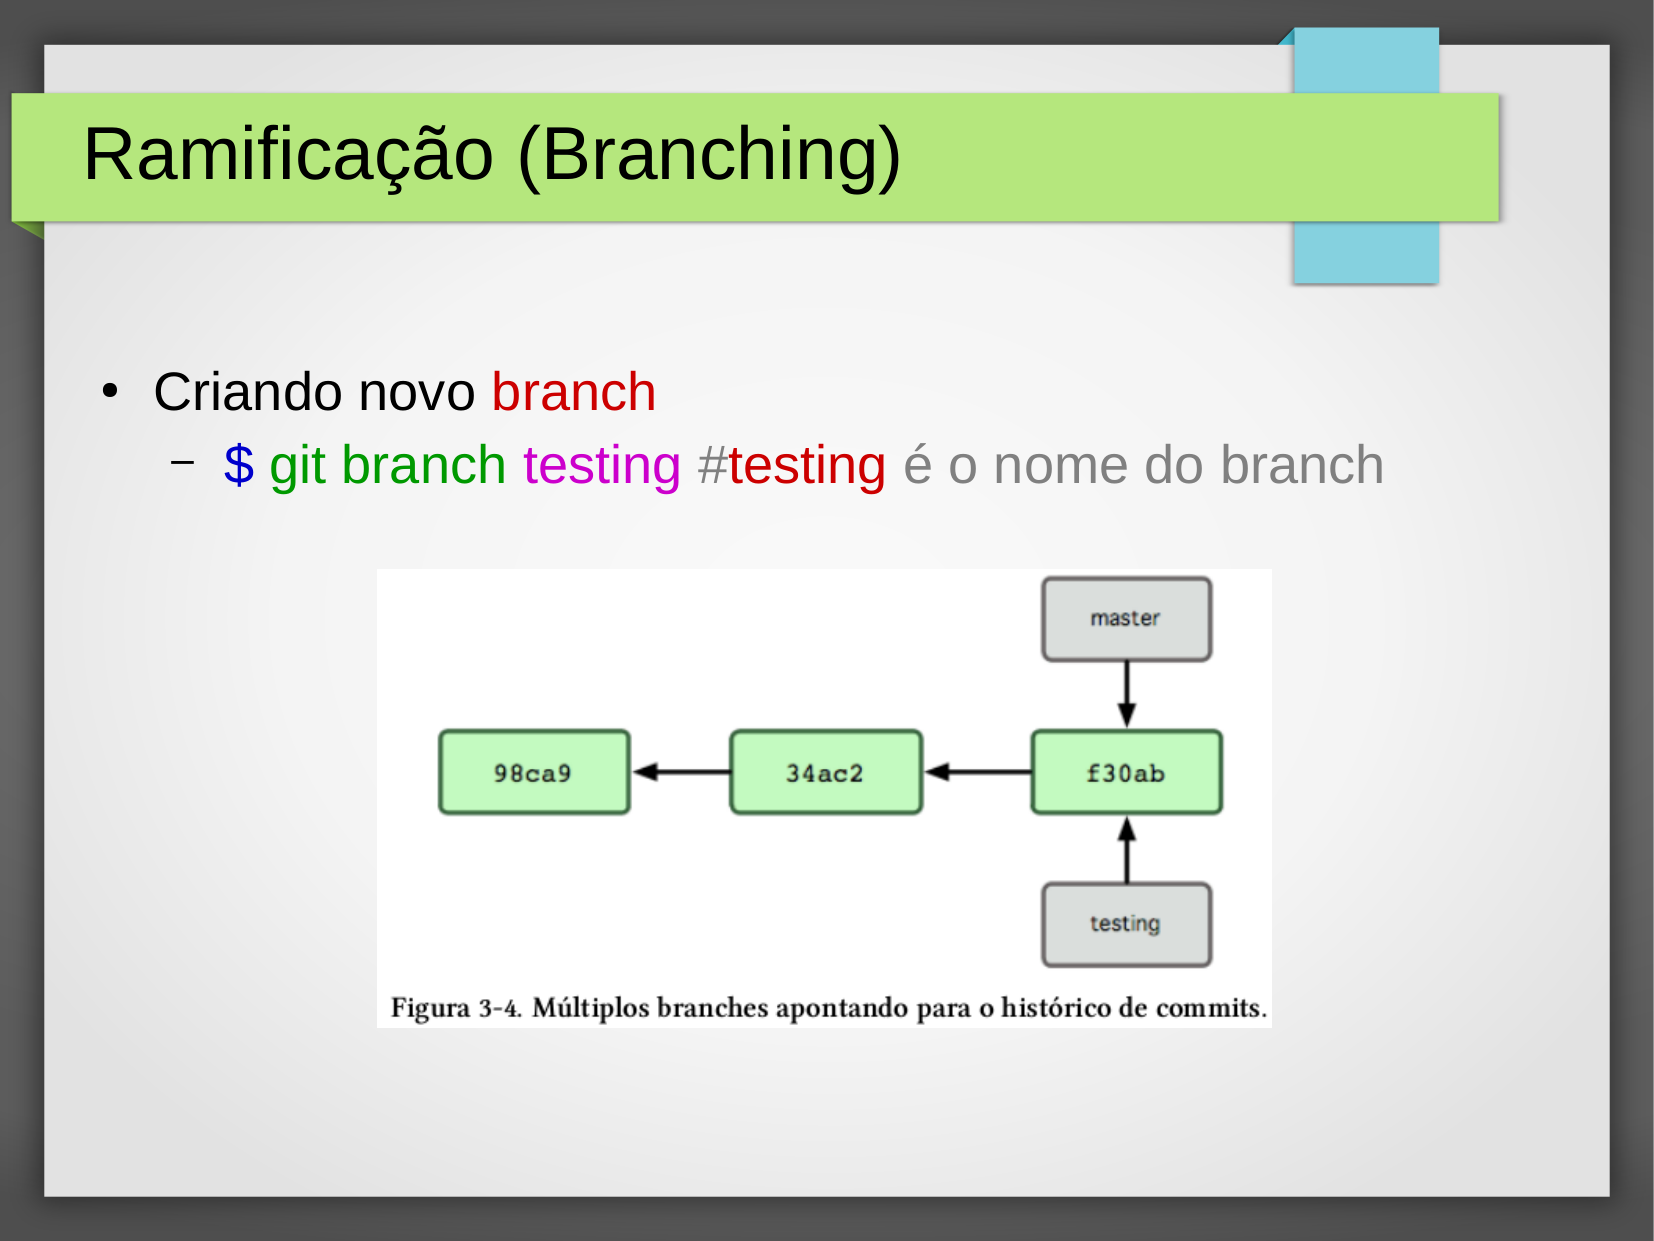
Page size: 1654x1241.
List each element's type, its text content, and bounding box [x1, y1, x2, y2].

title Ramificação (Branching) [82, 94, 1264, 213]
list Criando novo branch $ git branch testing #testing é o nome do branch [82, 354, 1571, 502]
picture [0, 0, 1654, 1241]
